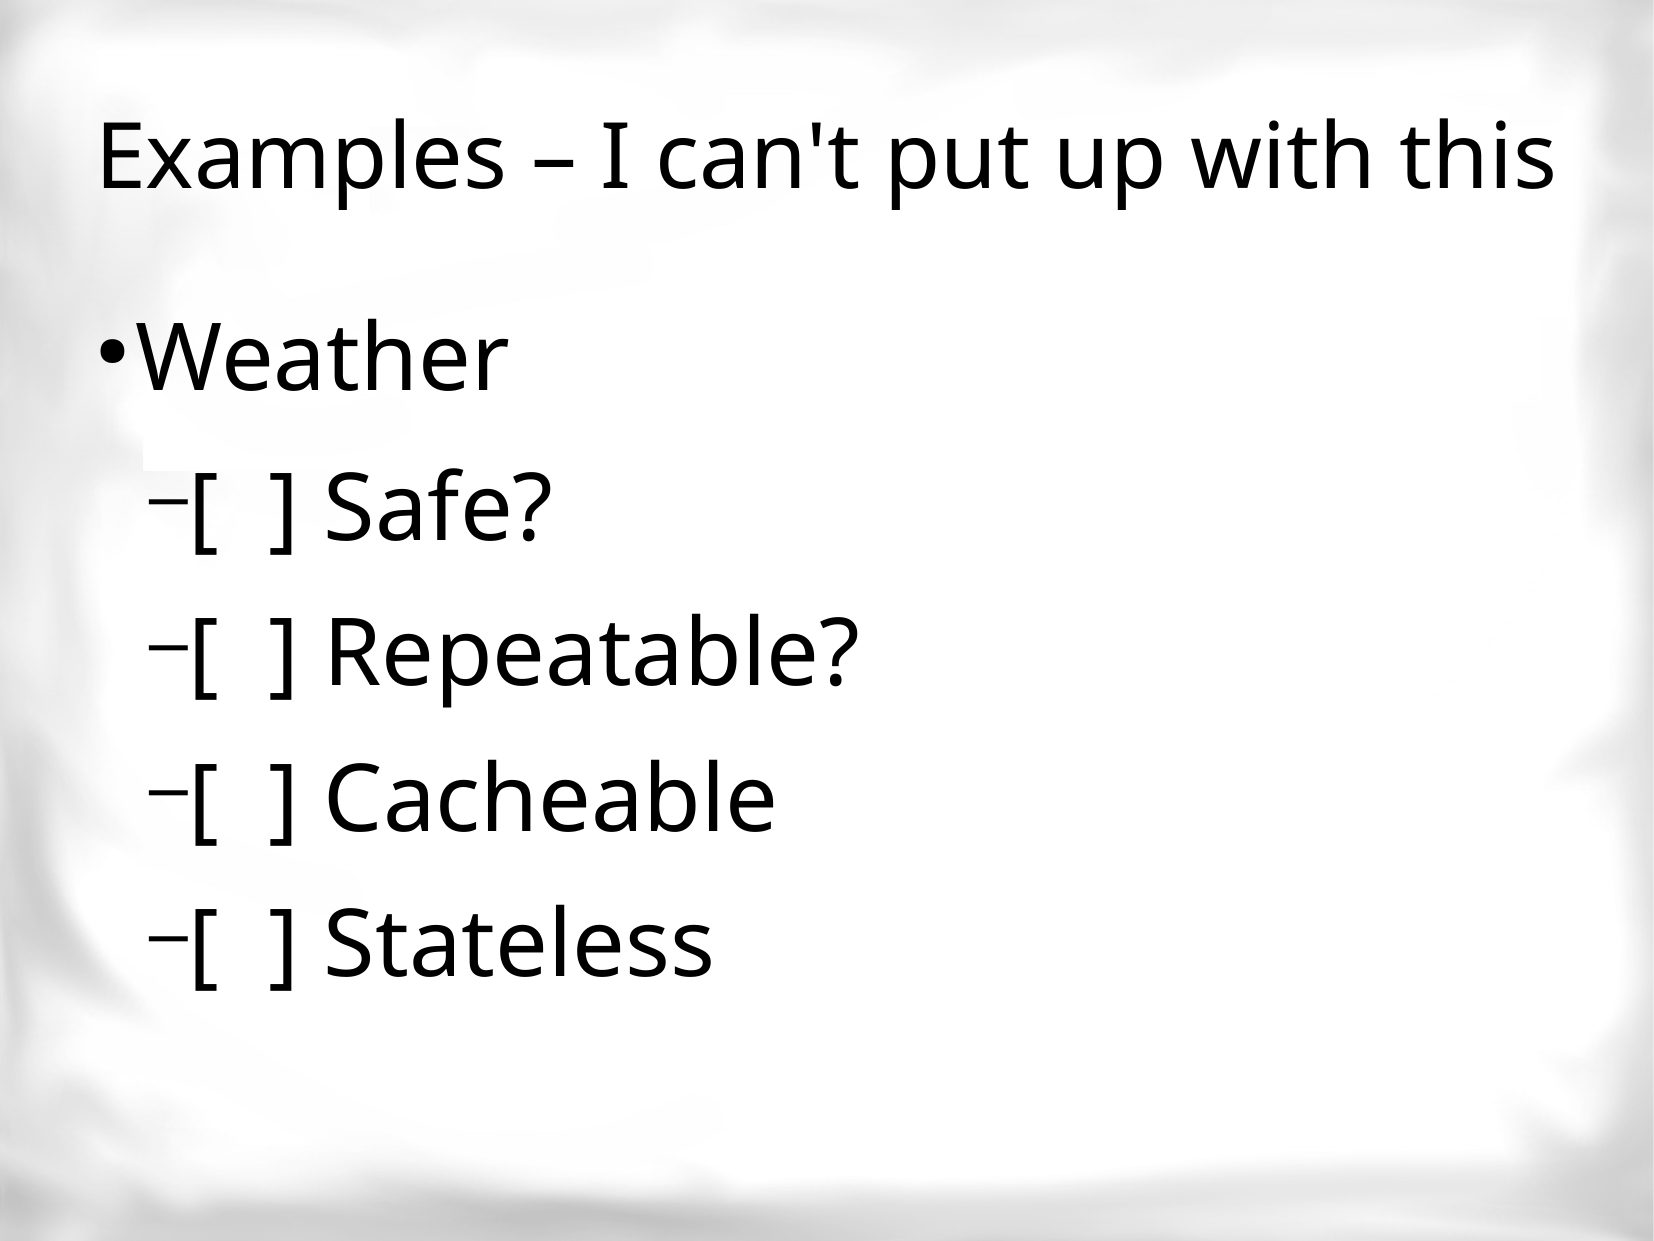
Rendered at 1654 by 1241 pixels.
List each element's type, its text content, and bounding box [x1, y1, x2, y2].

list Weather [ ] Safe? [ ] Repeatable? [ ] Cacheable [ ] Stateless [82, 290, 1571, 1010]
title Examples – I can't put up with this [82, 49, 1571, 257]
picture [0, 0, 1654, 1241]
